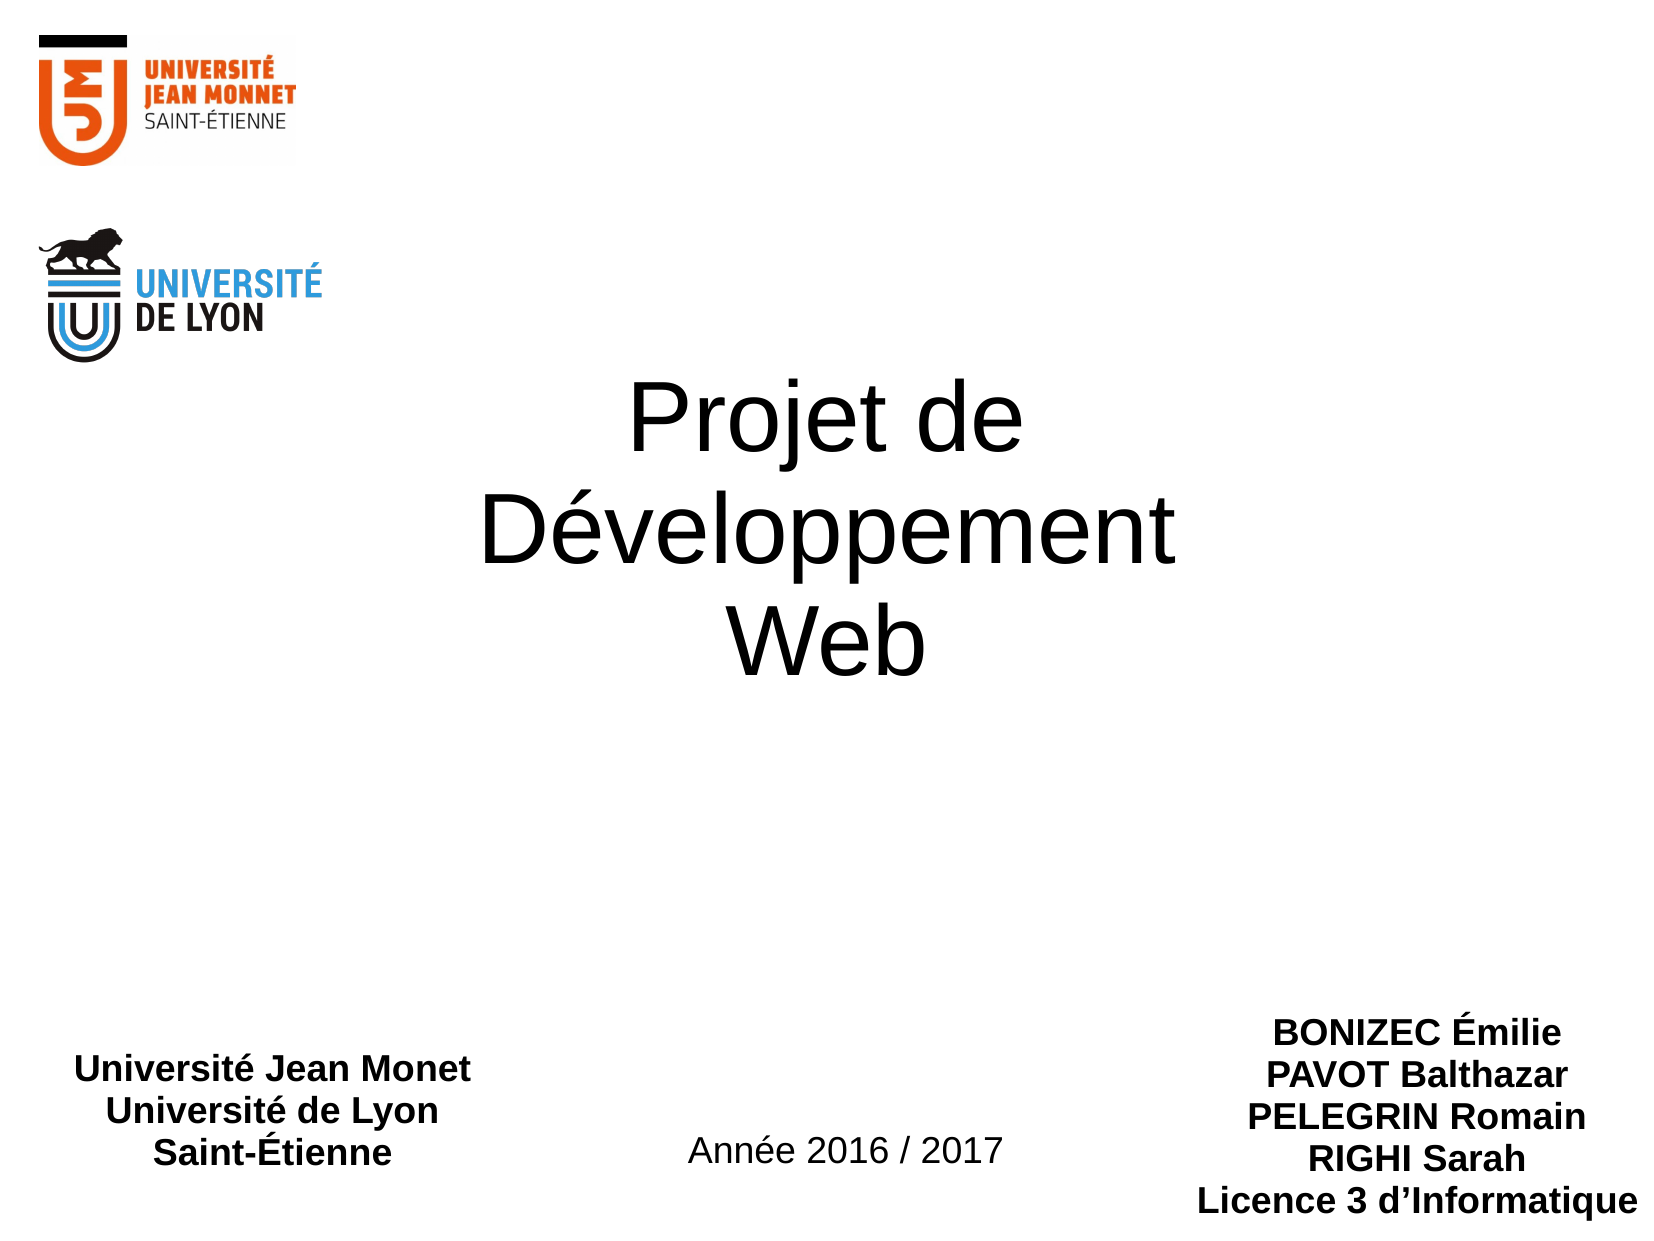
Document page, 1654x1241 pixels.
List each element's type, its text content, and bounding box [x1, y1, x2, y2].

subtitle Projet de Développement Web [82, 325, 1571, 733]
picture [39, 35, 296, 166]
text_box BONIZEC Émilie PAVOT Balthazar PELEGRIN Romain RIGHI Sarah Licence 3 d’Informatique [1181, 992, 1654, 1241]
picture [35, 224, 324, 367]
text_box Université Jean Monet Université de Lyon Saint-Étienne [59, 1040, 487, 1182]
text_box Année 2016 / 2017 [673, 1122, 1019, 1179]
